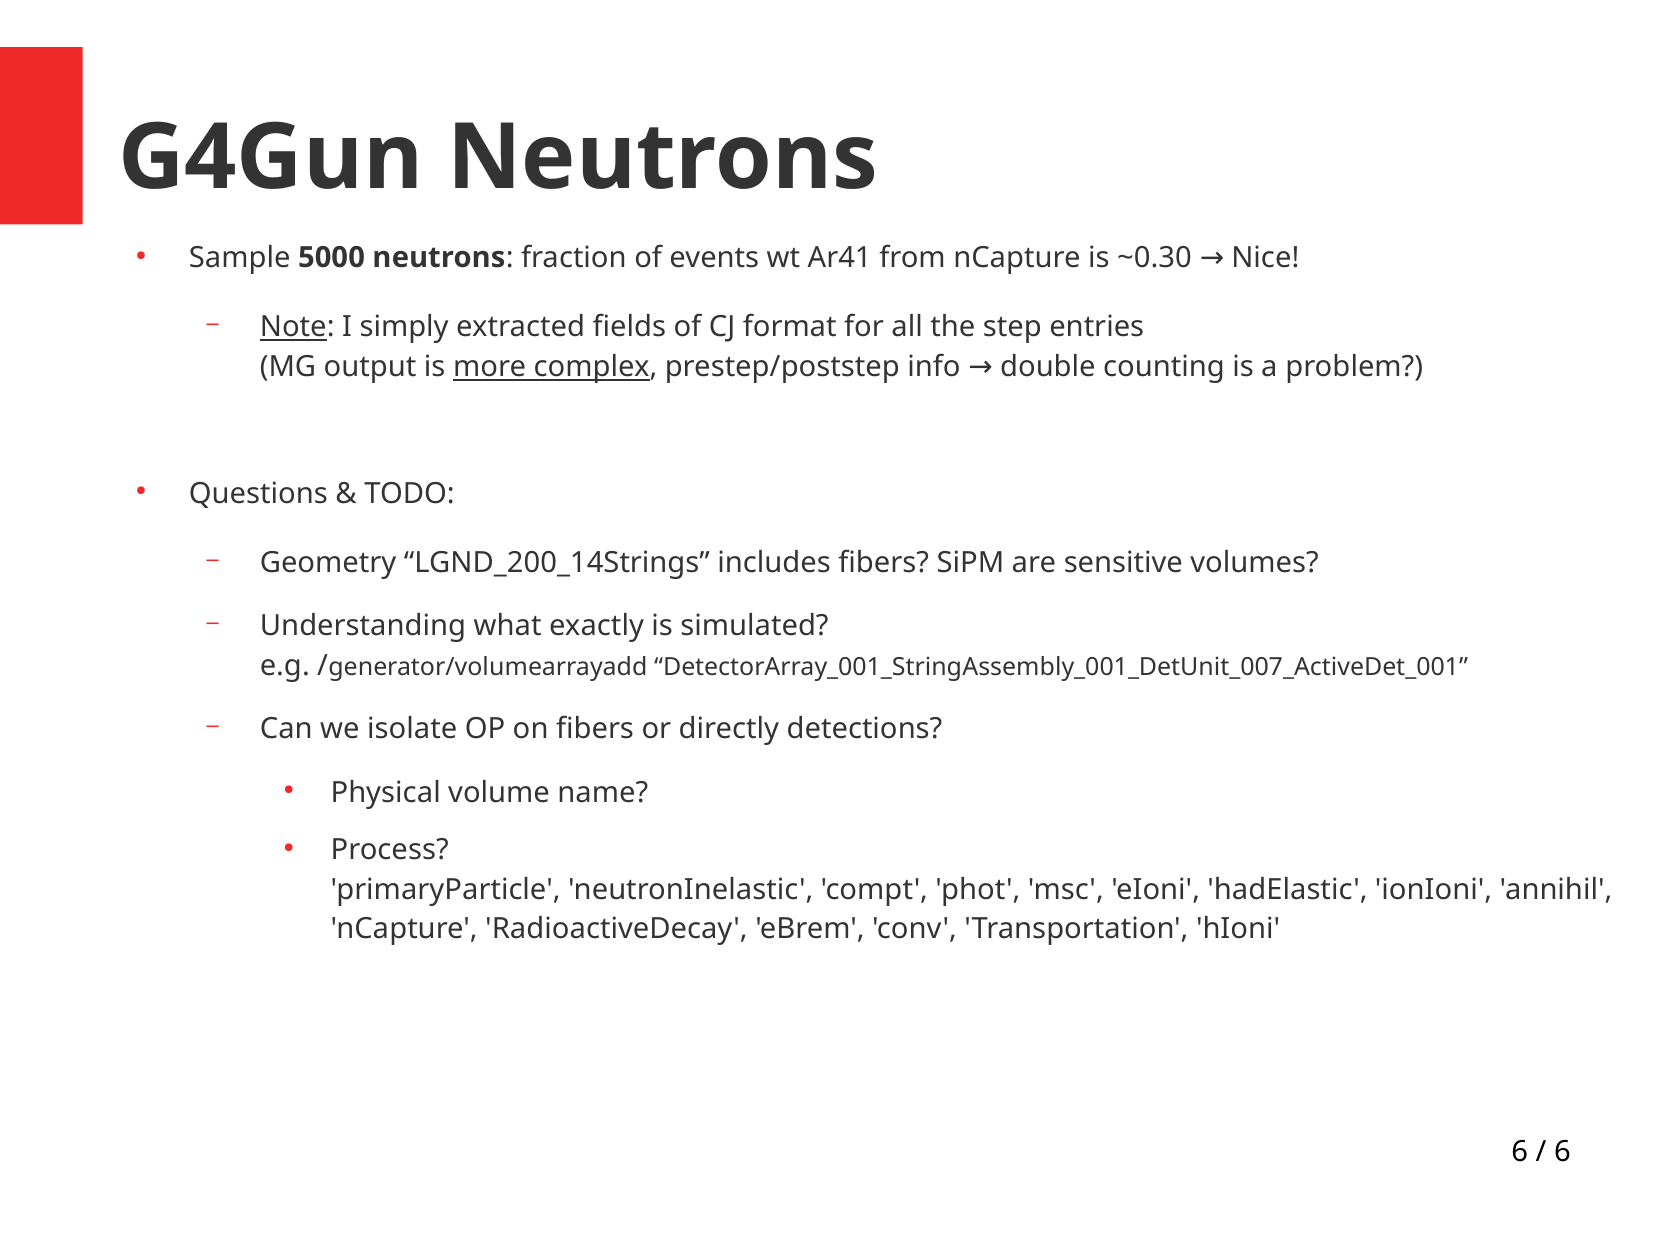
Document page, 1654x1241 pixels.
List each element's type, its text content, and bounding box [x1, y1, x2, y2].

title G4Gun Neutrons [118, 49, 1571, 236]
list Sample 5000 neutrons: fraction of events wt Ar41 from nCapture is ~0.30 → Nice! Note: I simply extracted fields of CJ format for all the step entries (MG output is more complex, prestep/poststep info → double counting is a problem?) Questions & TODO: Geometry “LGND_200_14Strings” includes fibers? SiPM are sensitive volumes? Understanding what exactly is simulated? e.g. /generator/volumearrayadd “DetectorArray_001_StringAssembly_001_DetUnit_007_ActiveDet_001” Can we isolate OP on fibers or directly detections? Physical volume name? Process? 'primaryParticle', 'neutronInelastic', 'compt', 'phot', 'msc', 'eIoni', 'hadElastic', 'ionIoni', 'annihil', 'nCapture', 'RadioactiveDecay', 'eBrem', 'conv', 'Transportation', 'hIoni' [118, 236, 1619, 1074]
